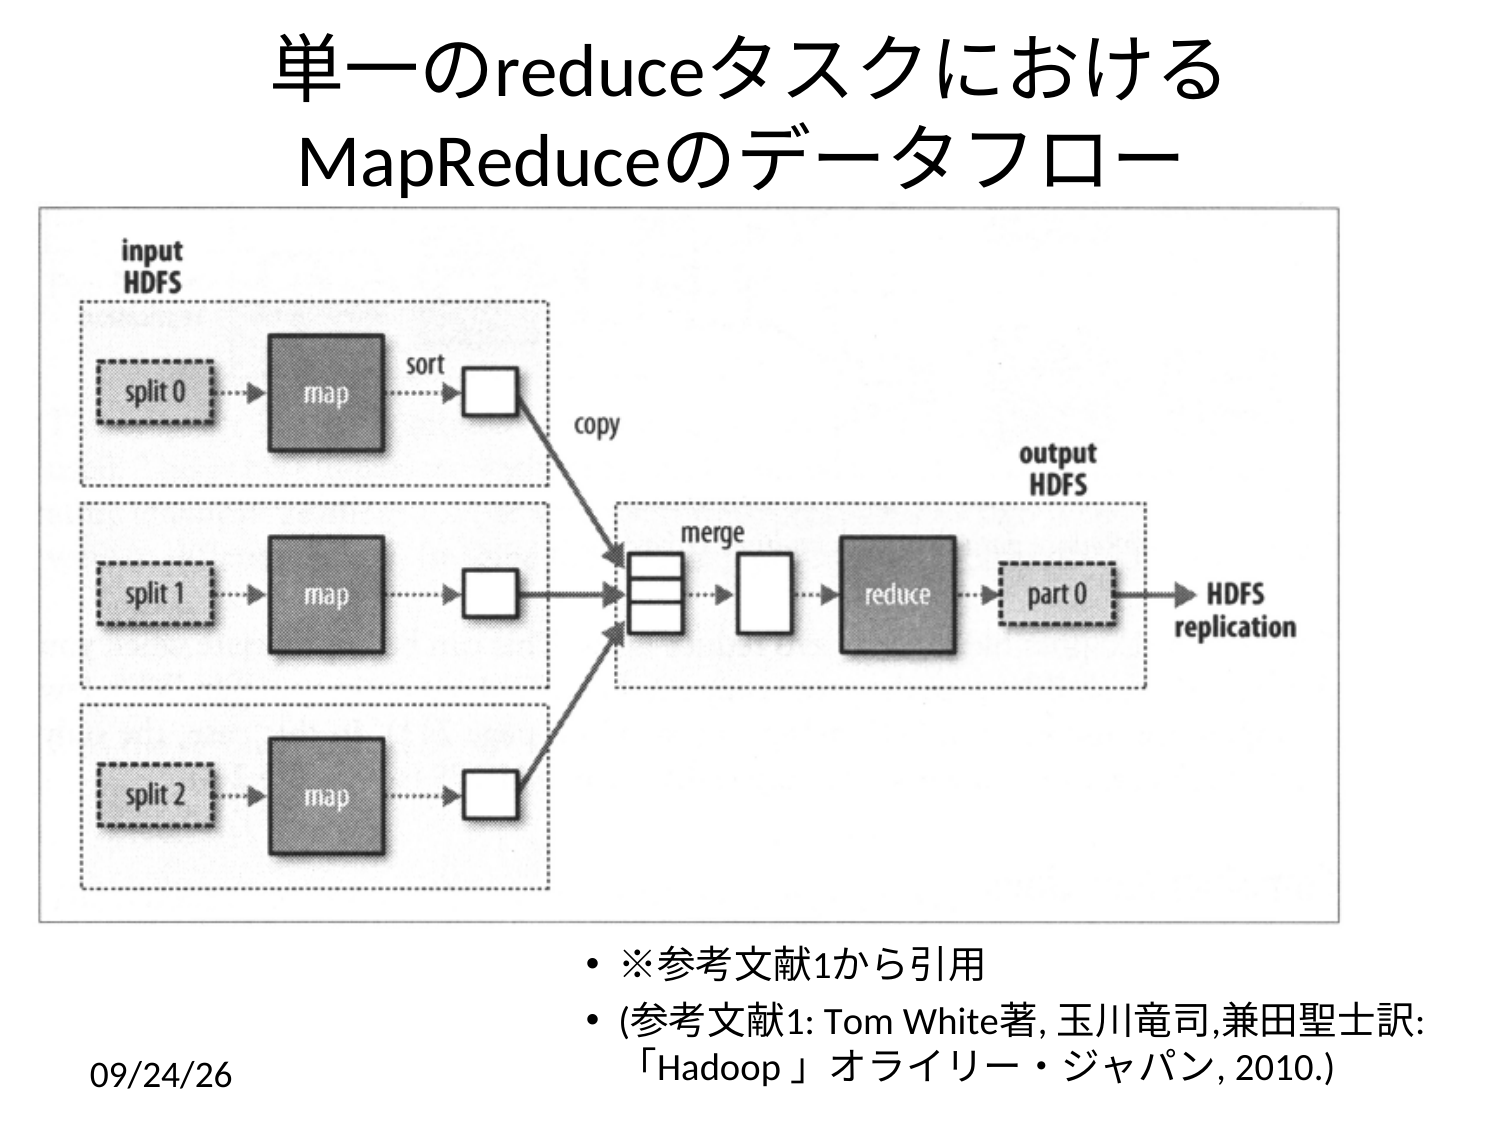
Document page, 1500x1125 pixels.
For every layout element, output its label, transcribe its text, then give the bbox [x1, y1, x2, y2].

title 単一のreduceタスクにおけるMapReduceのデータフロー [75, 13, 1426, 209]
list ※参考文献1から引用 (参考文献1: Tom White著, 玉川竜司,兼田聖士訳:「Hadoop 」オライリー・ジャパン, 2010.) [571, 932, 1489, 1099]
picture [30, 200, 1347, 932]
